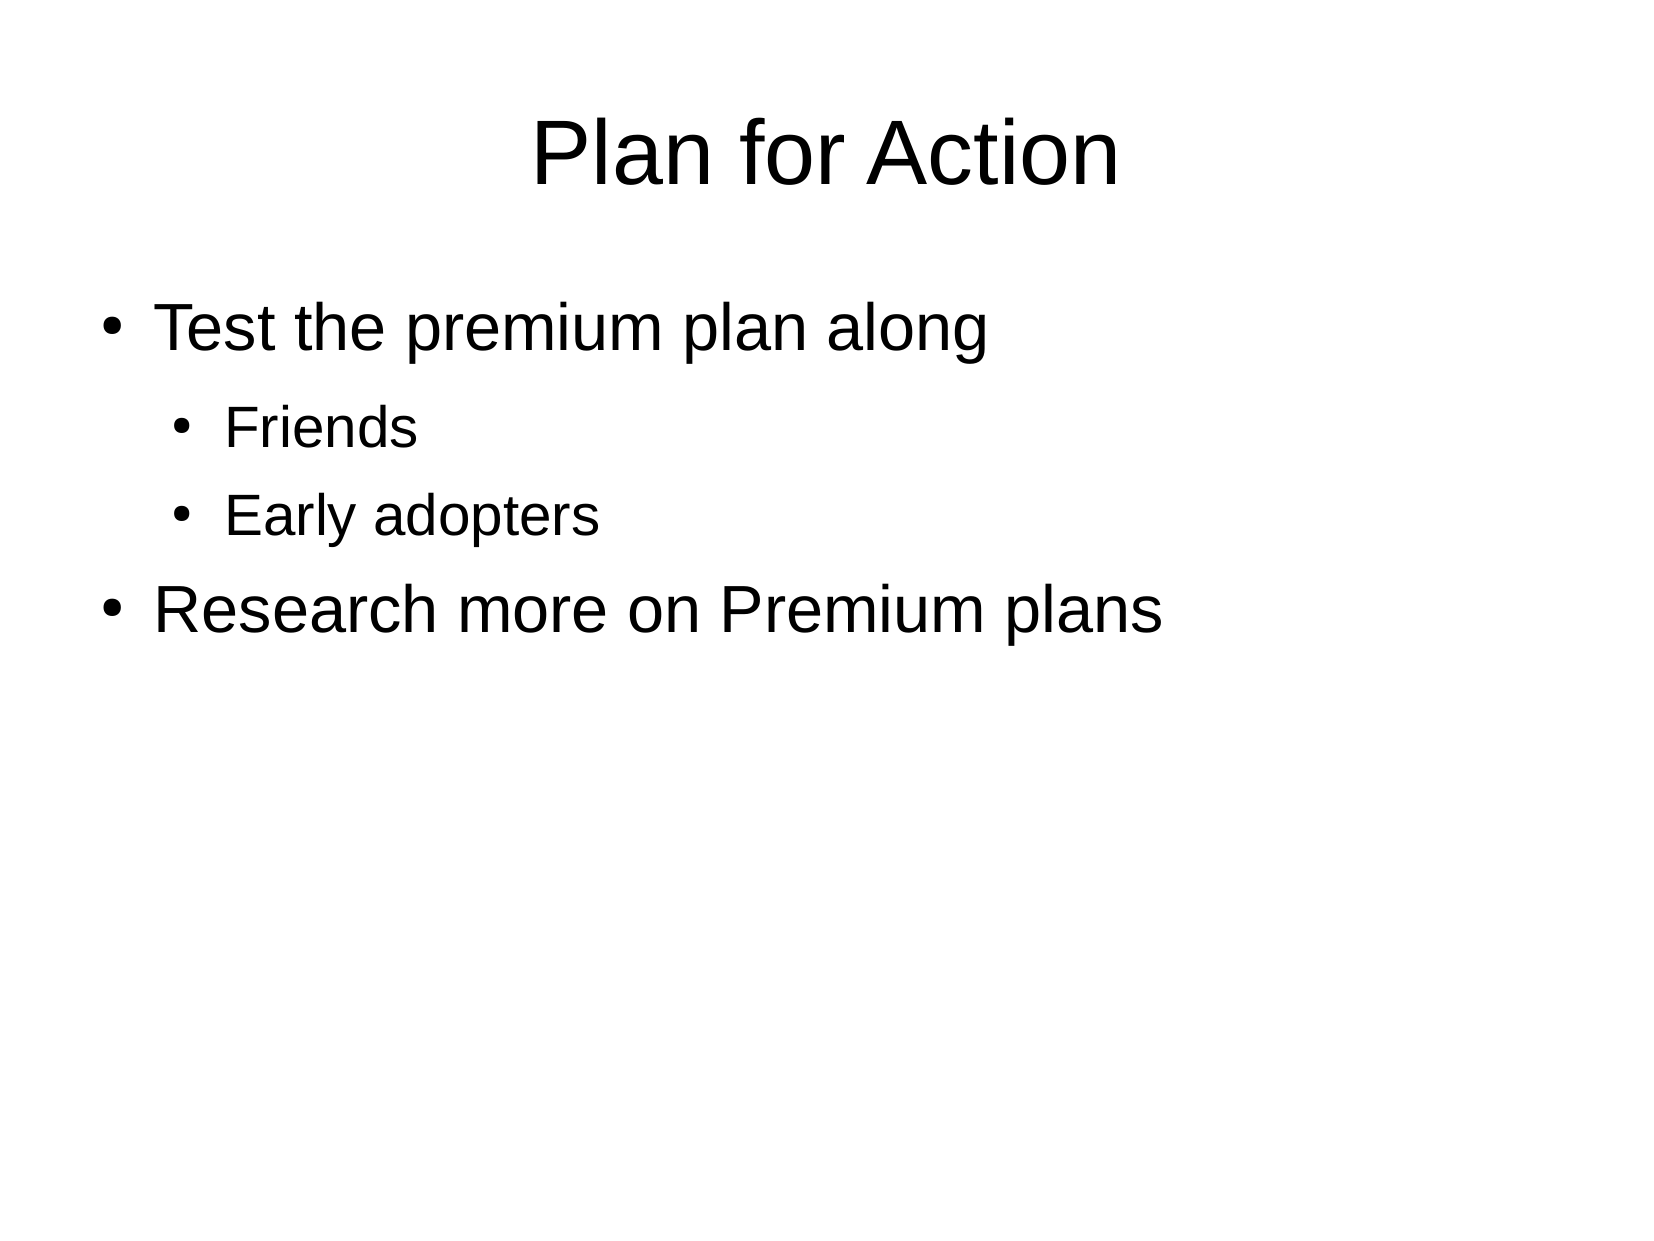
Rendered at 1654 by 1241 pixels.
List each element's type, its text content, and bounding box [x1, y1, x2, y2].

list Test the premium plan along Friends Early adopters Research more on Premium plans [82, 290, 1571, 1109]
title Plan for Action [82, 49, 1571, 257]
